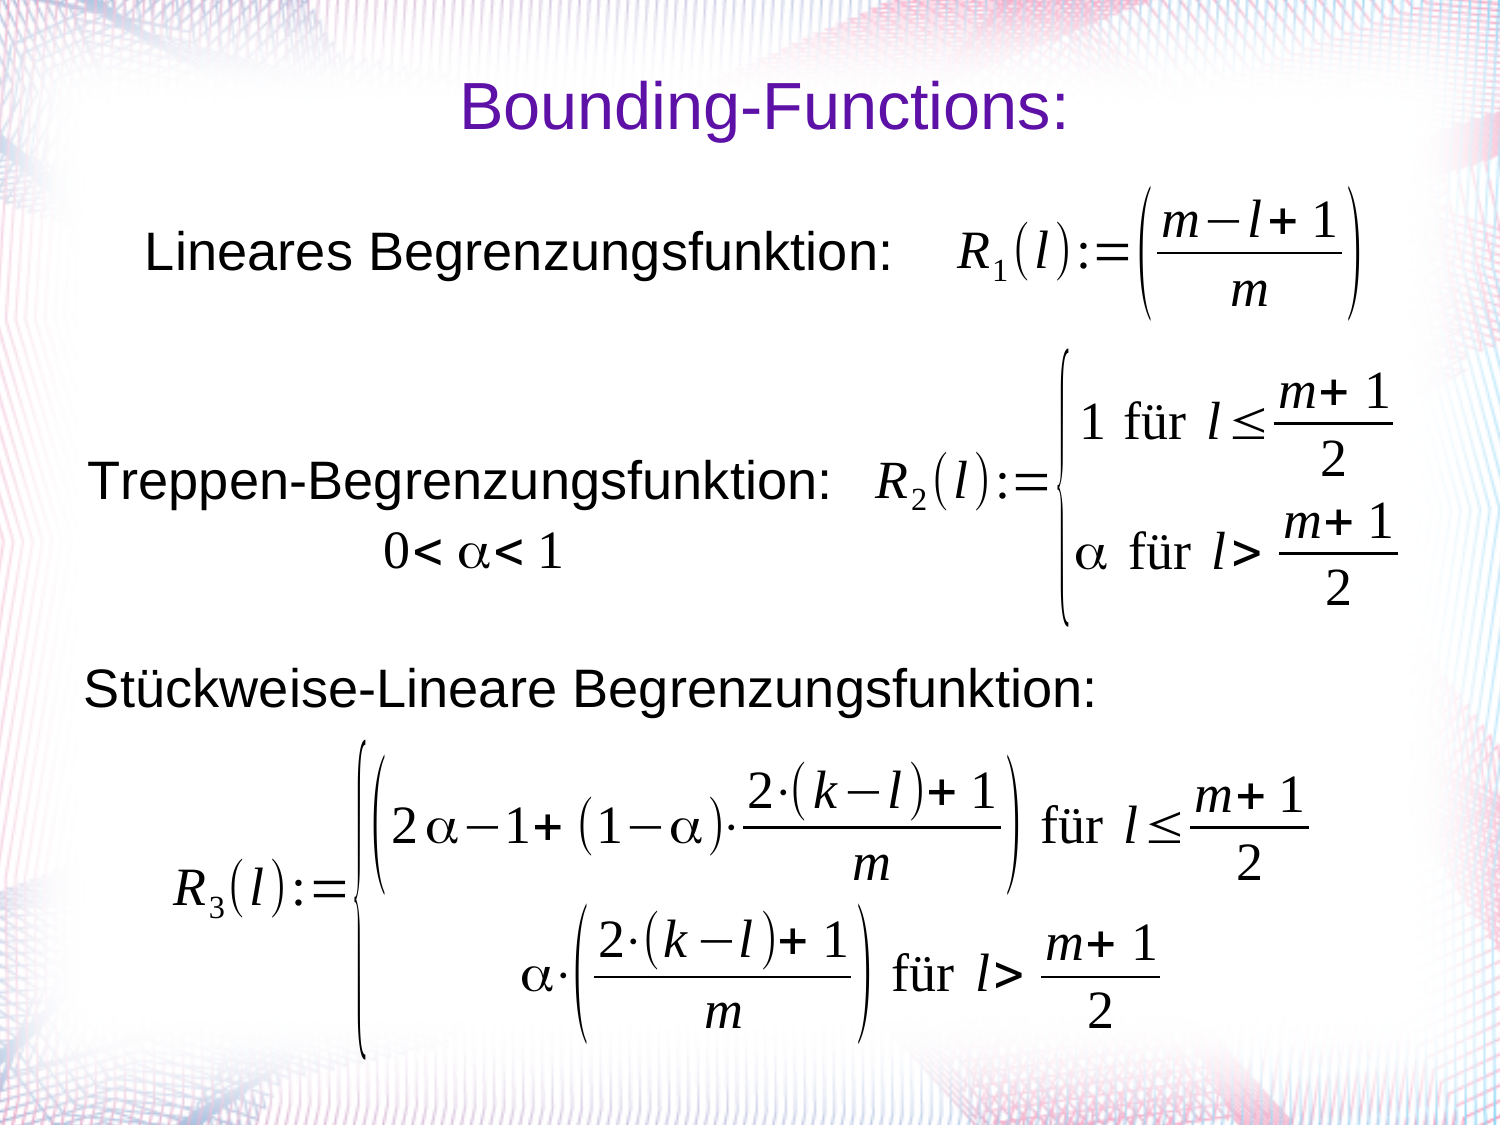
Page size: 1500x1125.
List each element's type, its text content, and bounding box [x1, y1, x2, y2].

picture [0, 0, 1500, 1125]
chart [948, 183, 1371, 324]
text_box Lineares Begrenzungsfunktion: [130, 208, 910, 289]
text_box Stückweise-Lineare Begrenzungsfunktion: [69, 645, 1114, 726]
chart [865, 347, 1407, 630]
text_box Bounding-Functions: [444, 55, 1088, 150]
chart [163, 737, 1318, 1062]
chart [376, 520, 571, 581]
text_box Treppen-Begrenzungsfunktion: [72, 437, 849, 518]
